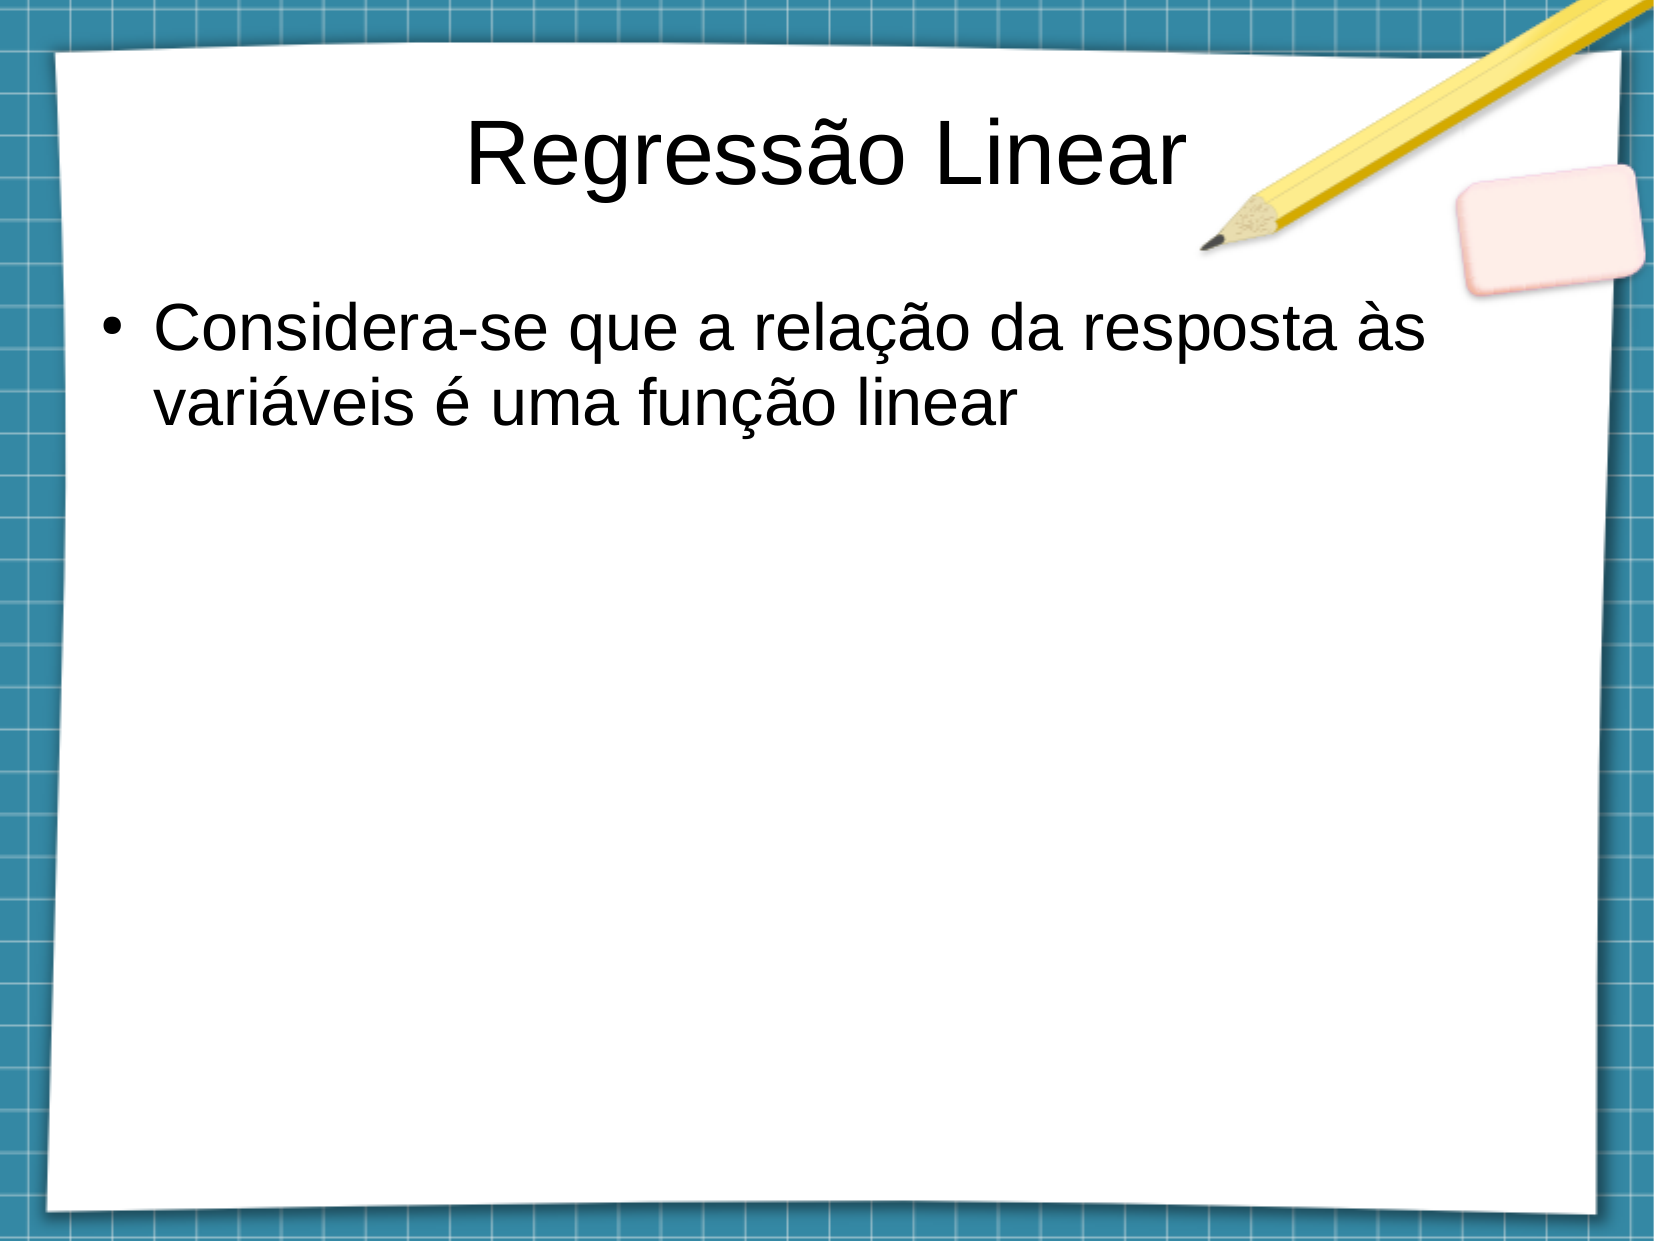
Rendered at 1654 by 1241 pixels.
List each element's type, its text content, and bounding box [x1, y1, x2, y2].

list Considera-se que a relação da resposta às variáveis é uma função linear [82, 290, 1571, 1010]
picture [0, 0, 1654, 1241]
title Regressão Linear [82, 49, 1571, 257]
